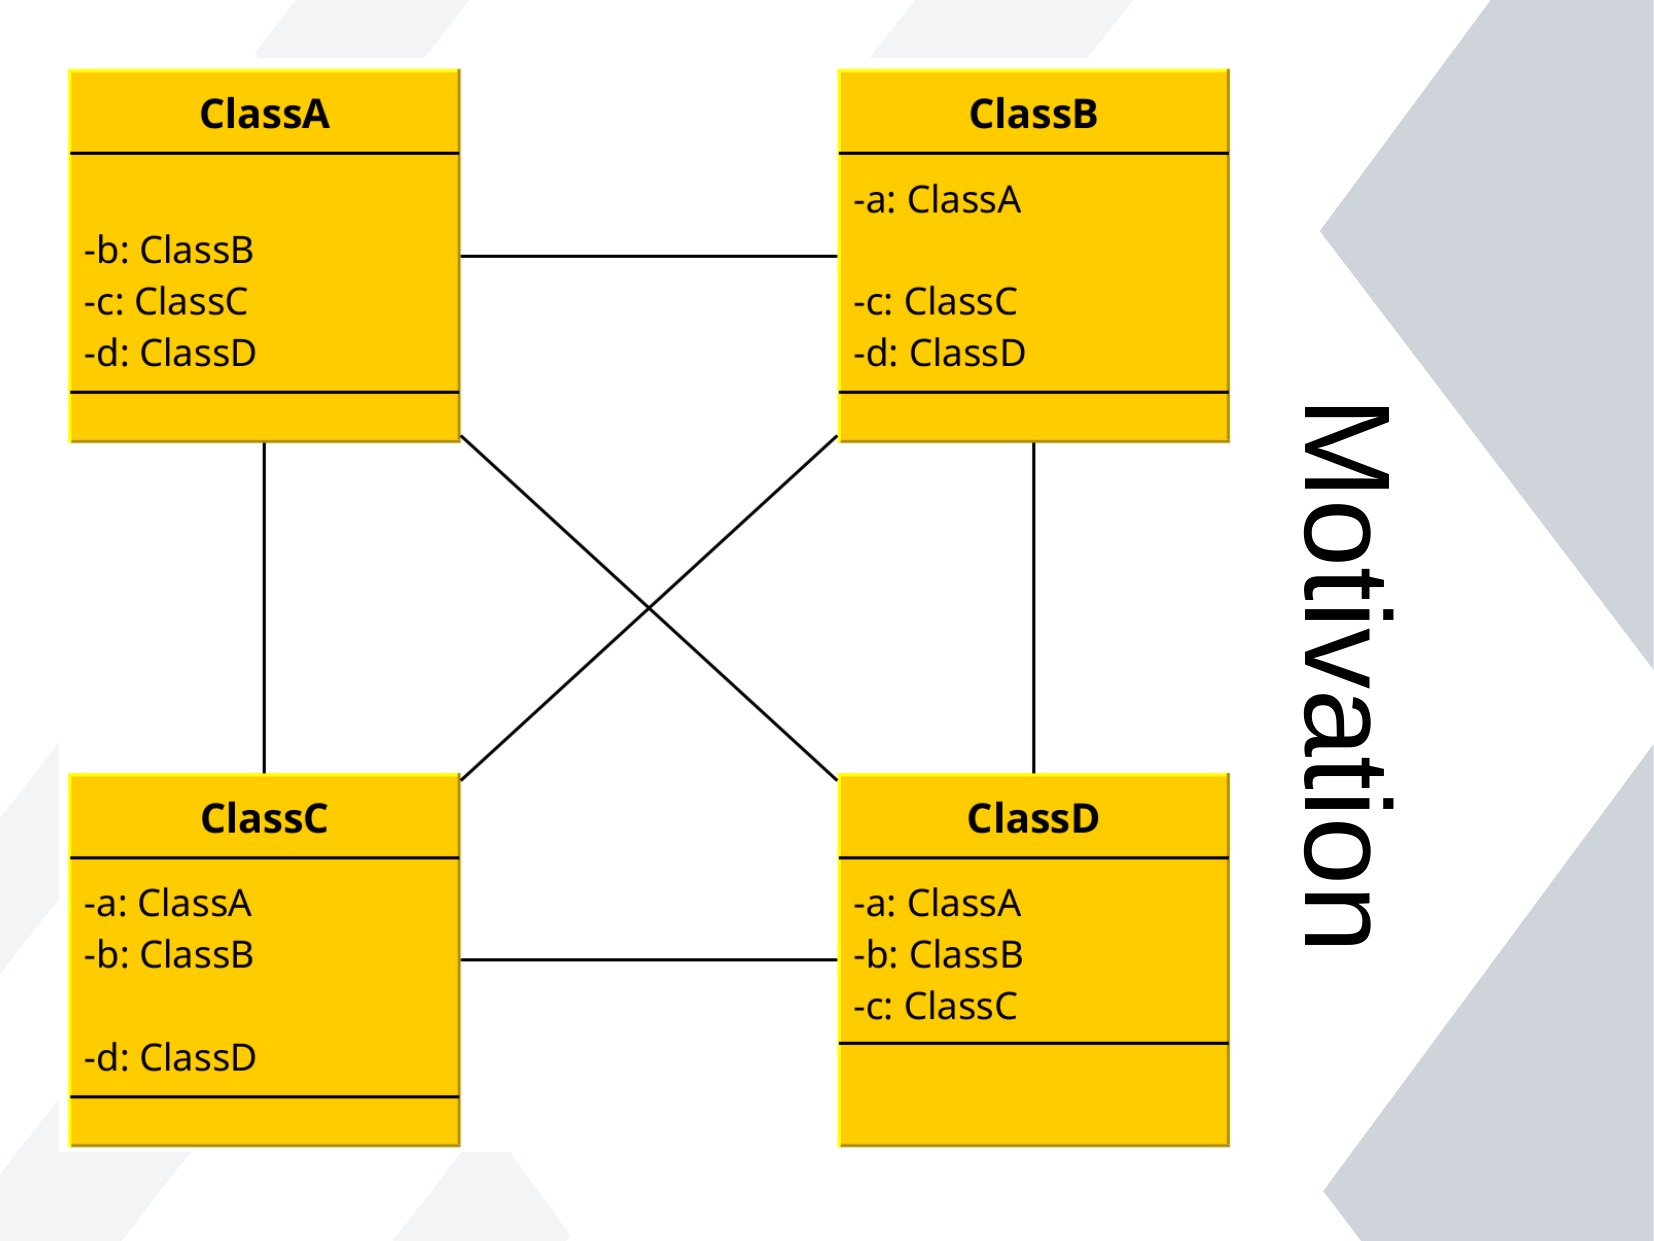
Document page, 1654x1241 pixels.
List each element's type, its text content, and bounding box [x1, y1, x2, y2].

picture [59, 58, 1236, 1152]
title Motivation [1247, 229, 1447, 1123]
